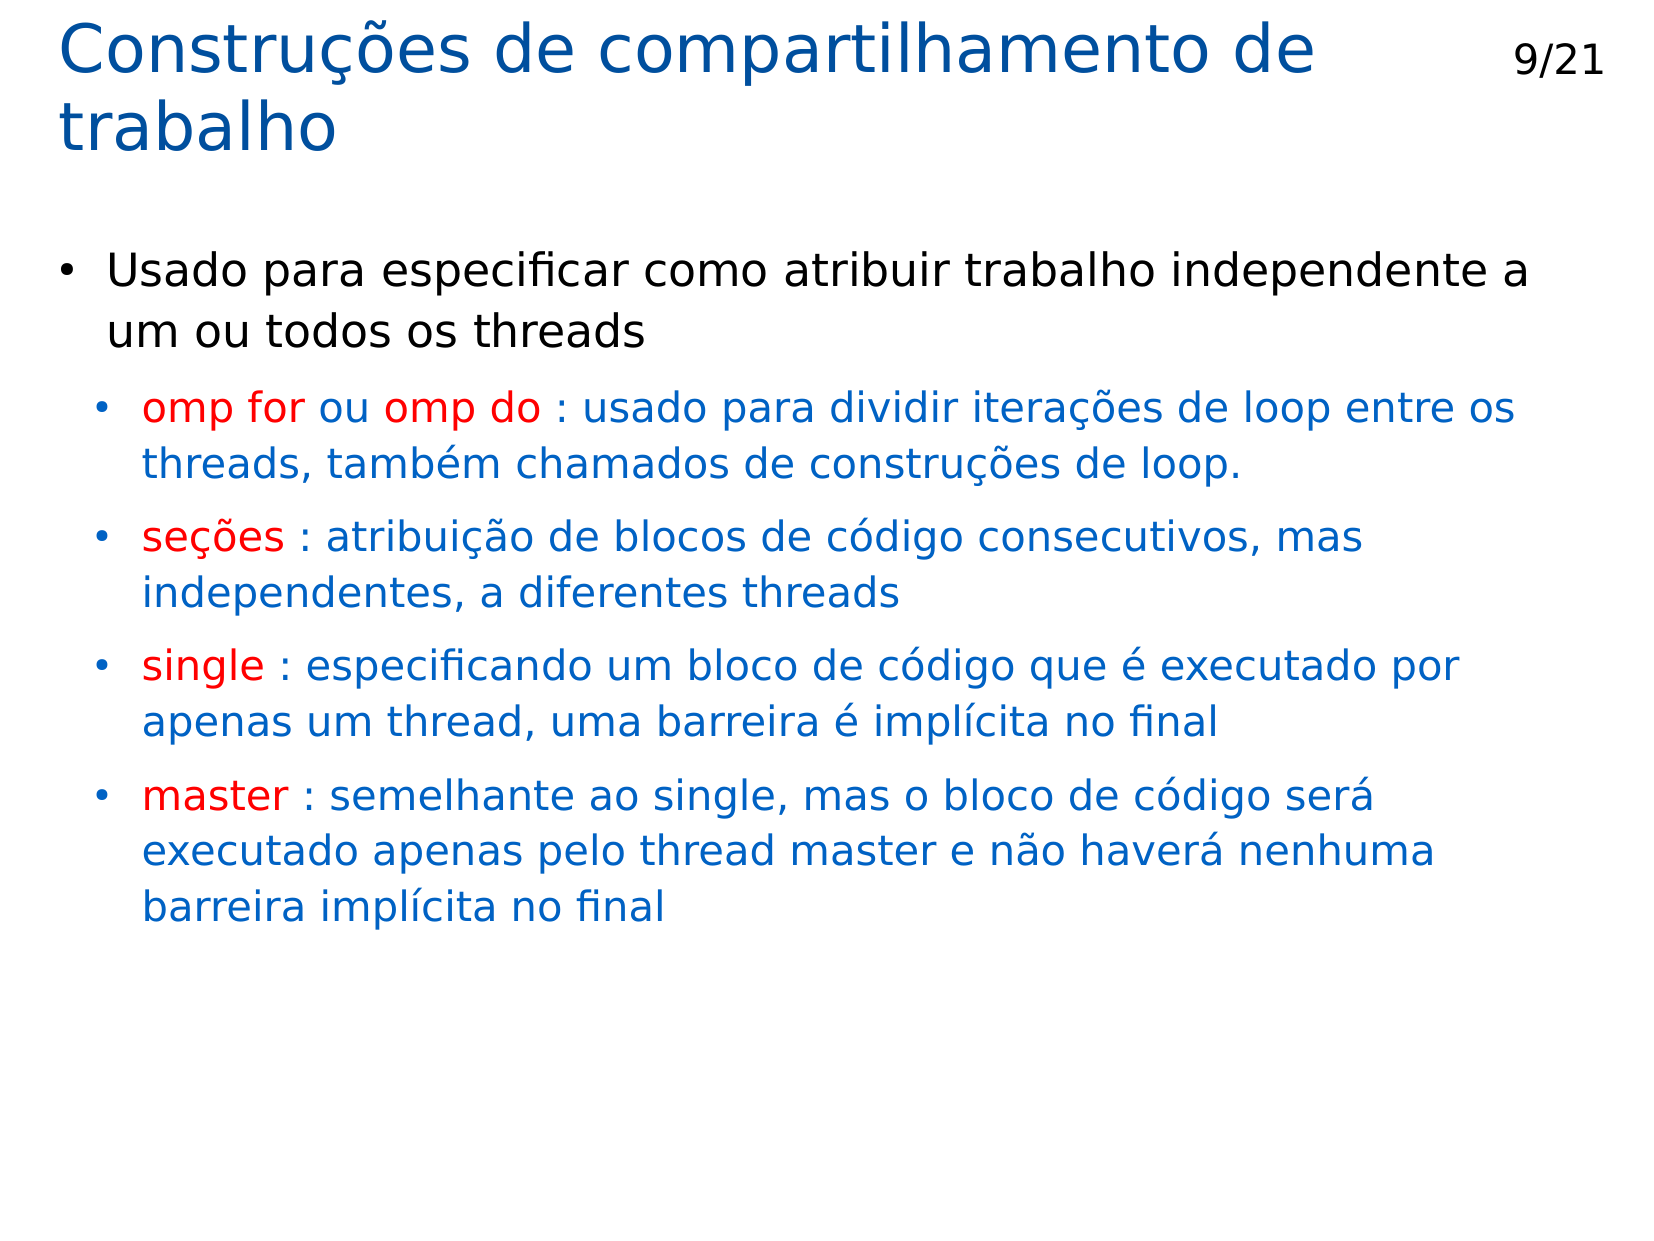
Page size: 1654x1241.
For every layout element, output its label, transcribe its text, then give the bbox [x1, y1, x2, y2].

title Construções de compartilhamento de trabalho [59, 10, 1506, 167]
list Usado para especificar como atribuir trabalho independente a um ou todos os threads omp for ou omp do : usado para dividir iterações de loop entre os threads, também chamados de construções de loop. seções : atribuição de blocos de código consecutivos, mas independentes, a diferentes threads single : especificando um bloco de código que é executado por apenas um thread, uma barreira é implícita no final master : semelhante ao single, mas o bloco de código será executado apenas pelo thread master e não haverá nenhuma barreira implícita no final [59, 236, 1595, 1211]
